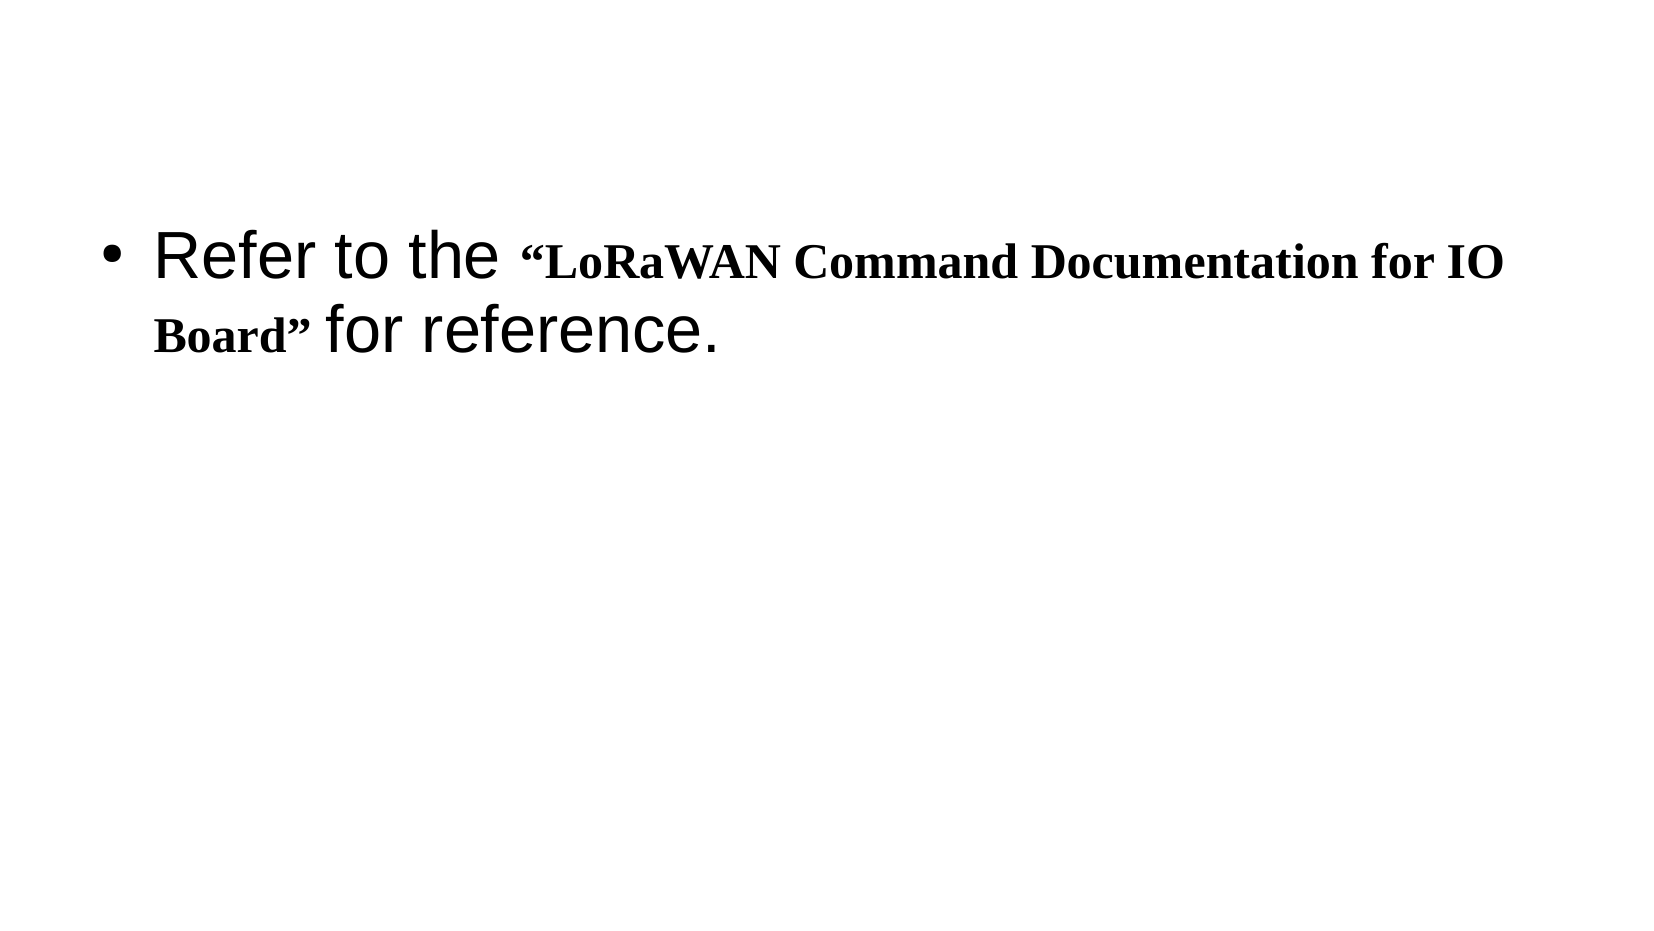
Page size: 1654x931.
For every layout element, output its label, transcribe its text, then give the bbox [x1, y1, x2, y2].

list Refer to the “LoRaWAN Command Documentation for IO Board” for reference. [82, 217, 1571, 758]
